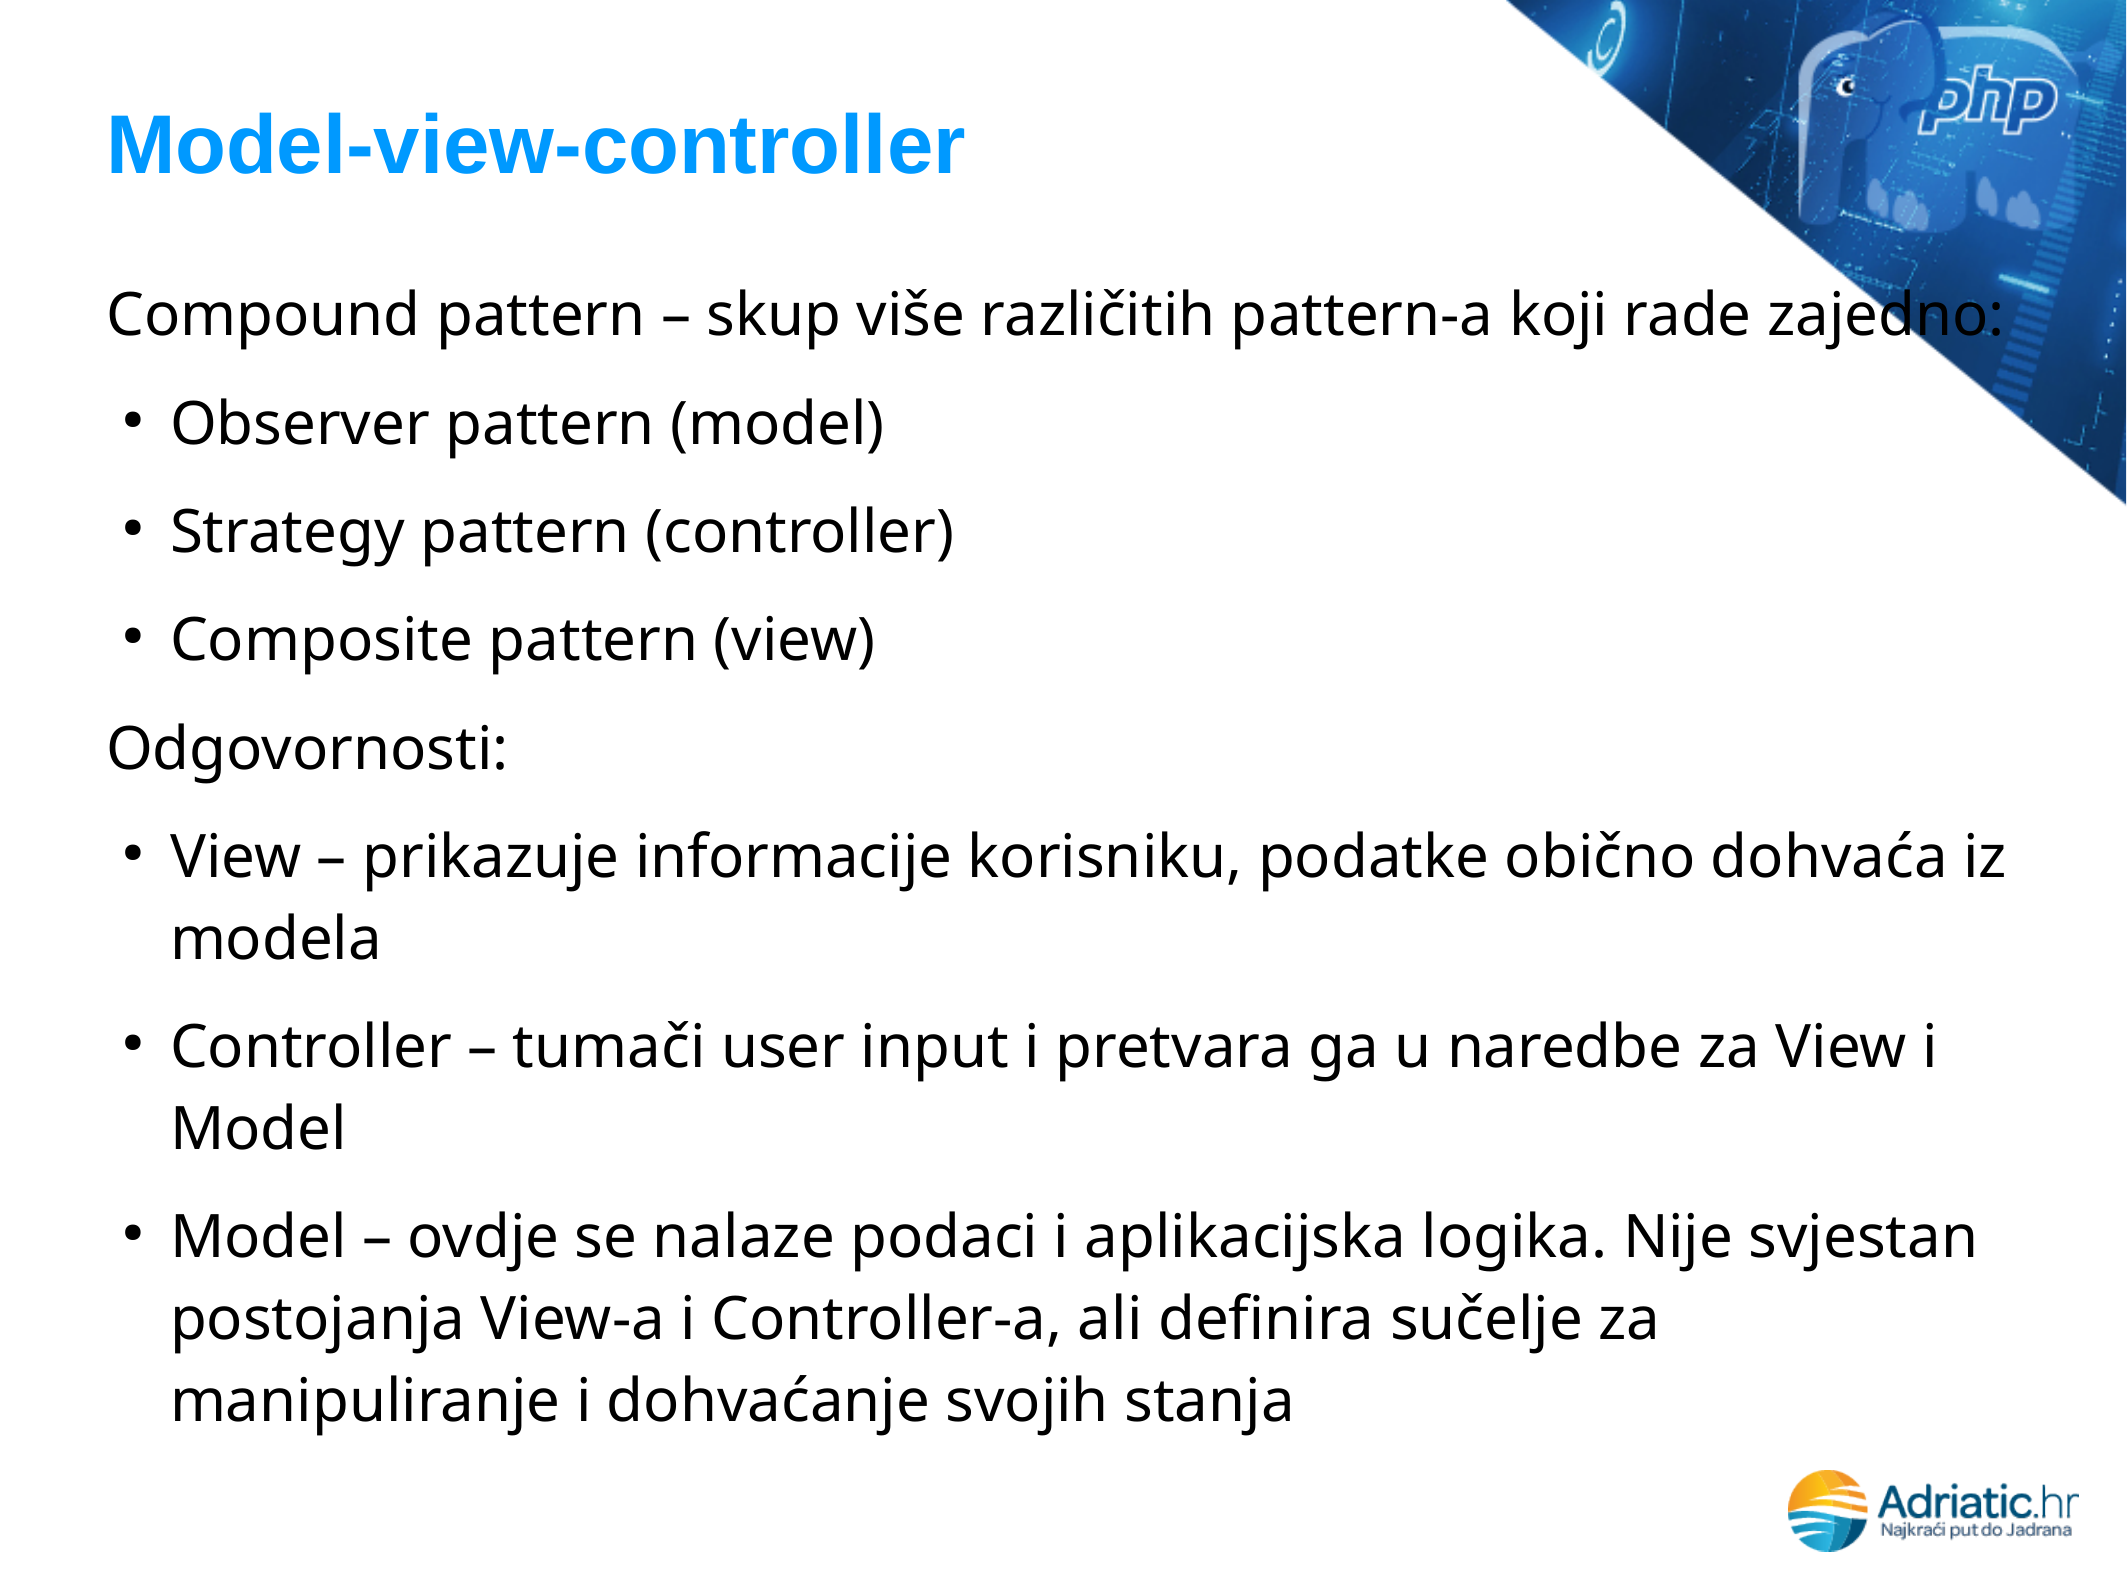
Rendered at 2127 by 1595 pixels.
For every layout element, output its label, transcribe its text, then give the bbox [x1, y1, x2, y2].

picture [1505, 0, 2127, 625]
title Model-view-controller [106, 70, 1630, 219]
picture [1788, 1470, 2079, 1552]
list Compound pattern – skup više različitih pattern-a koji rade zajedno: Observer pattern (model) Strategy pattern (controller) Composite pattern (view) Odgovornosti: View – prikazuje informacije korisniku, podatke obično dohvaća iz modela Controller – tumači user input i pretvara ga u naredbe za View i Model Model – ovdje se nalaze podaci i aplikacijska logika. Nije svjestan postojanja View-a i Controller-a, ali definira sučelje za manipuliranje i dohvaćanje svojih stanja [106, 271, 2020, 1453]
